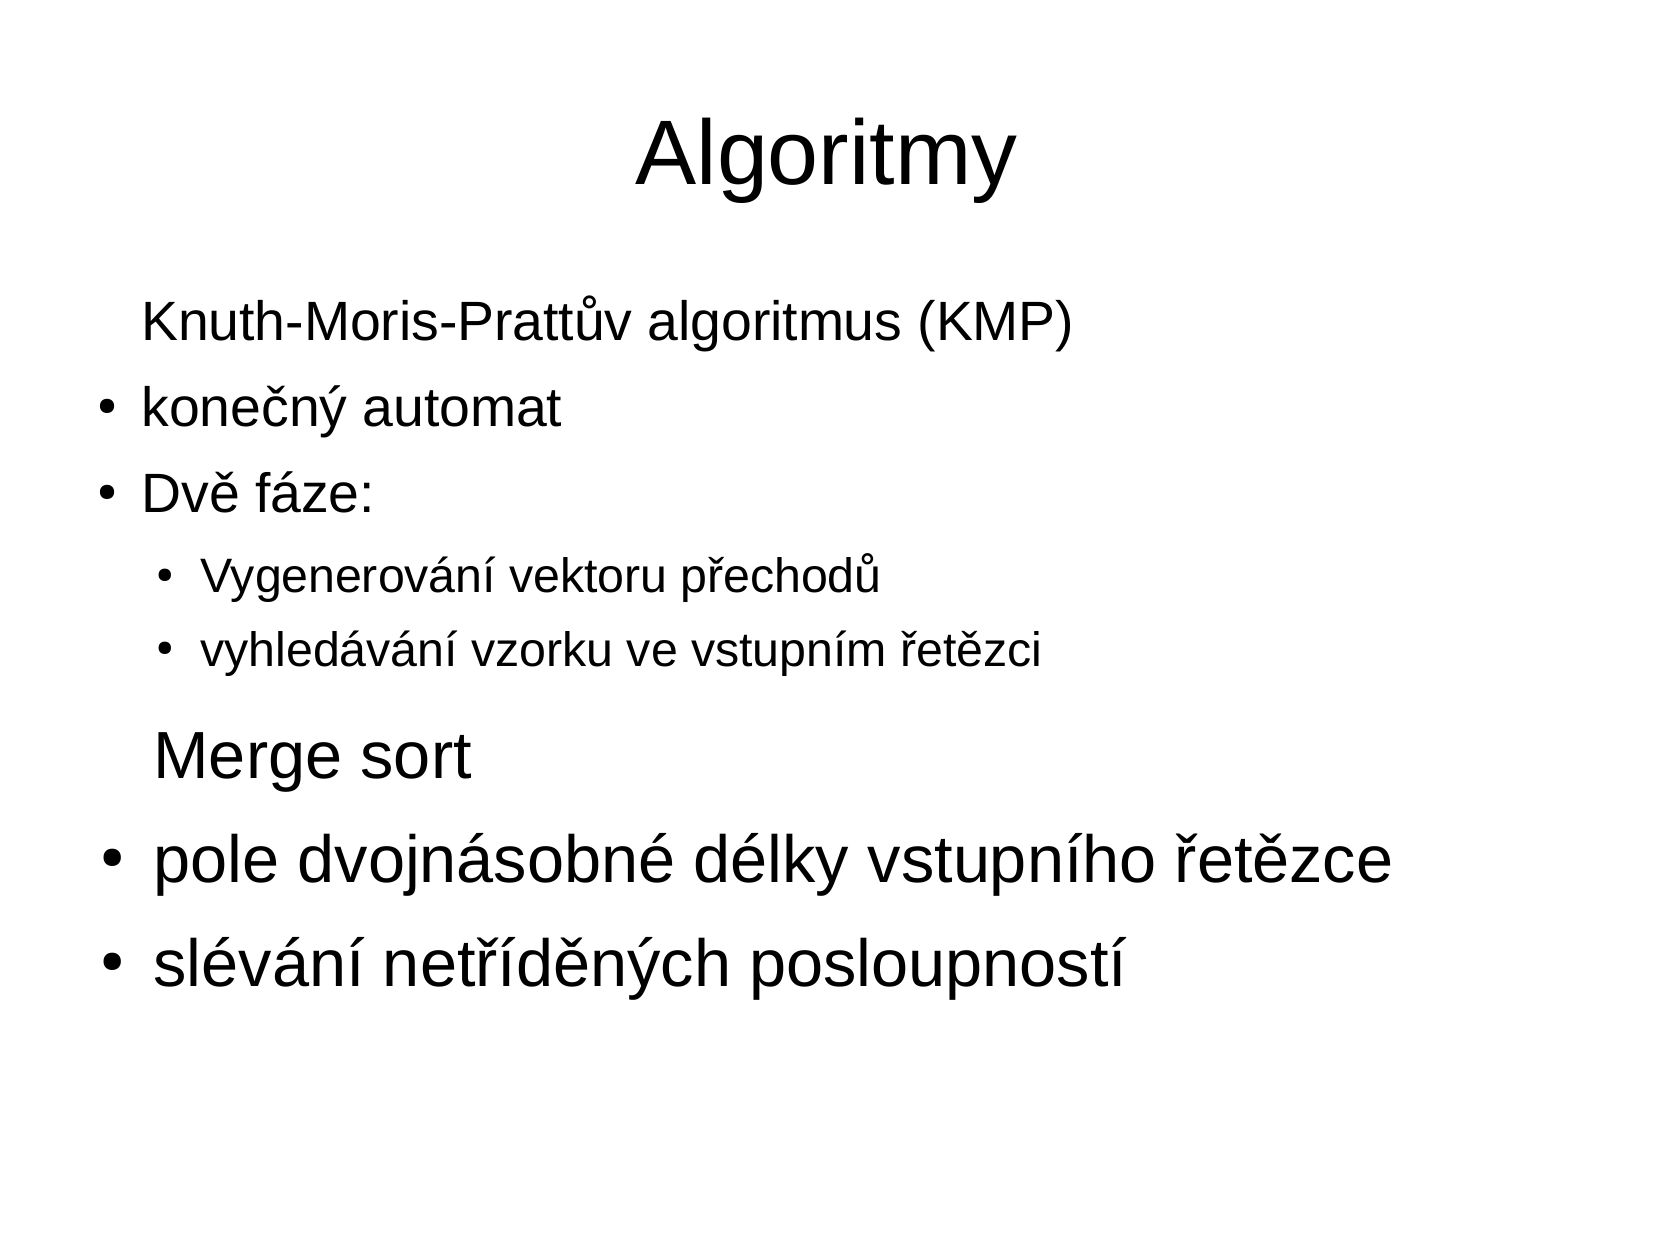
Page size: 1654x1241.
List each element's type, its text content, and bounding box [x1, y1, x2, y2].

title Algoritmy [82, 49, 1571, 257]
list Merge sort pole dvojnásobné délky vstupního řetězce slévání netříděných posloupností [82, 717, 1571, 1109]
list Knuth-Moris-Prattův algoritmus (KMP) konečný automat Dvě fáze: Vygenerování vektoru přechodů vyhledávání vzorku ve vstupním řetězci [82, 290, 1571, 681]
